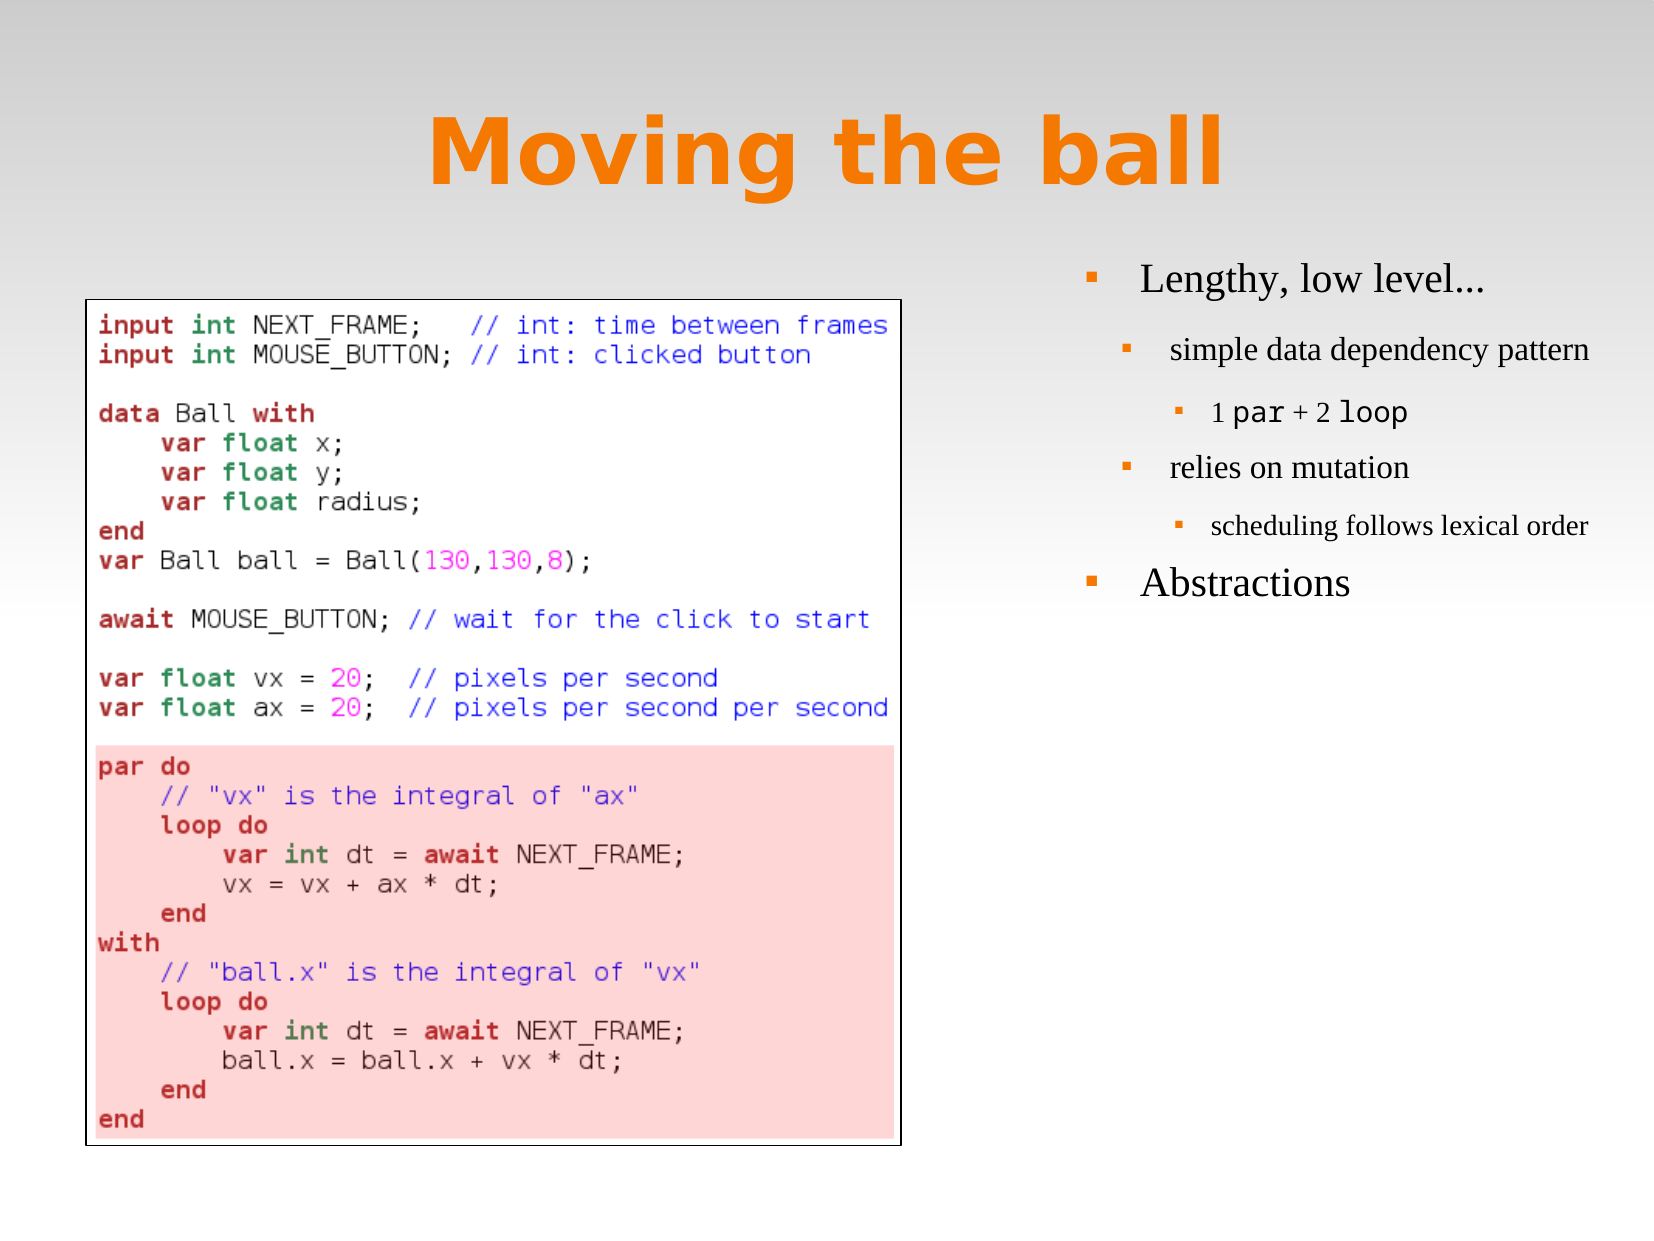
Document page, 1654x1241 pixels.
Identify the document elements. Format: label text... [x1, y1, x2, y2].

title Moving the ball [82, 49, 1571, 257]
picture [86, 300, 901, 1145]
list Lengthy, low level... simple data dependency pattern 1 par + 2 loop relies on mutation scheduling follows lexical order Abstractions [998, 254, 1651, 813]
text_box [95, 745, 894, 1139]
